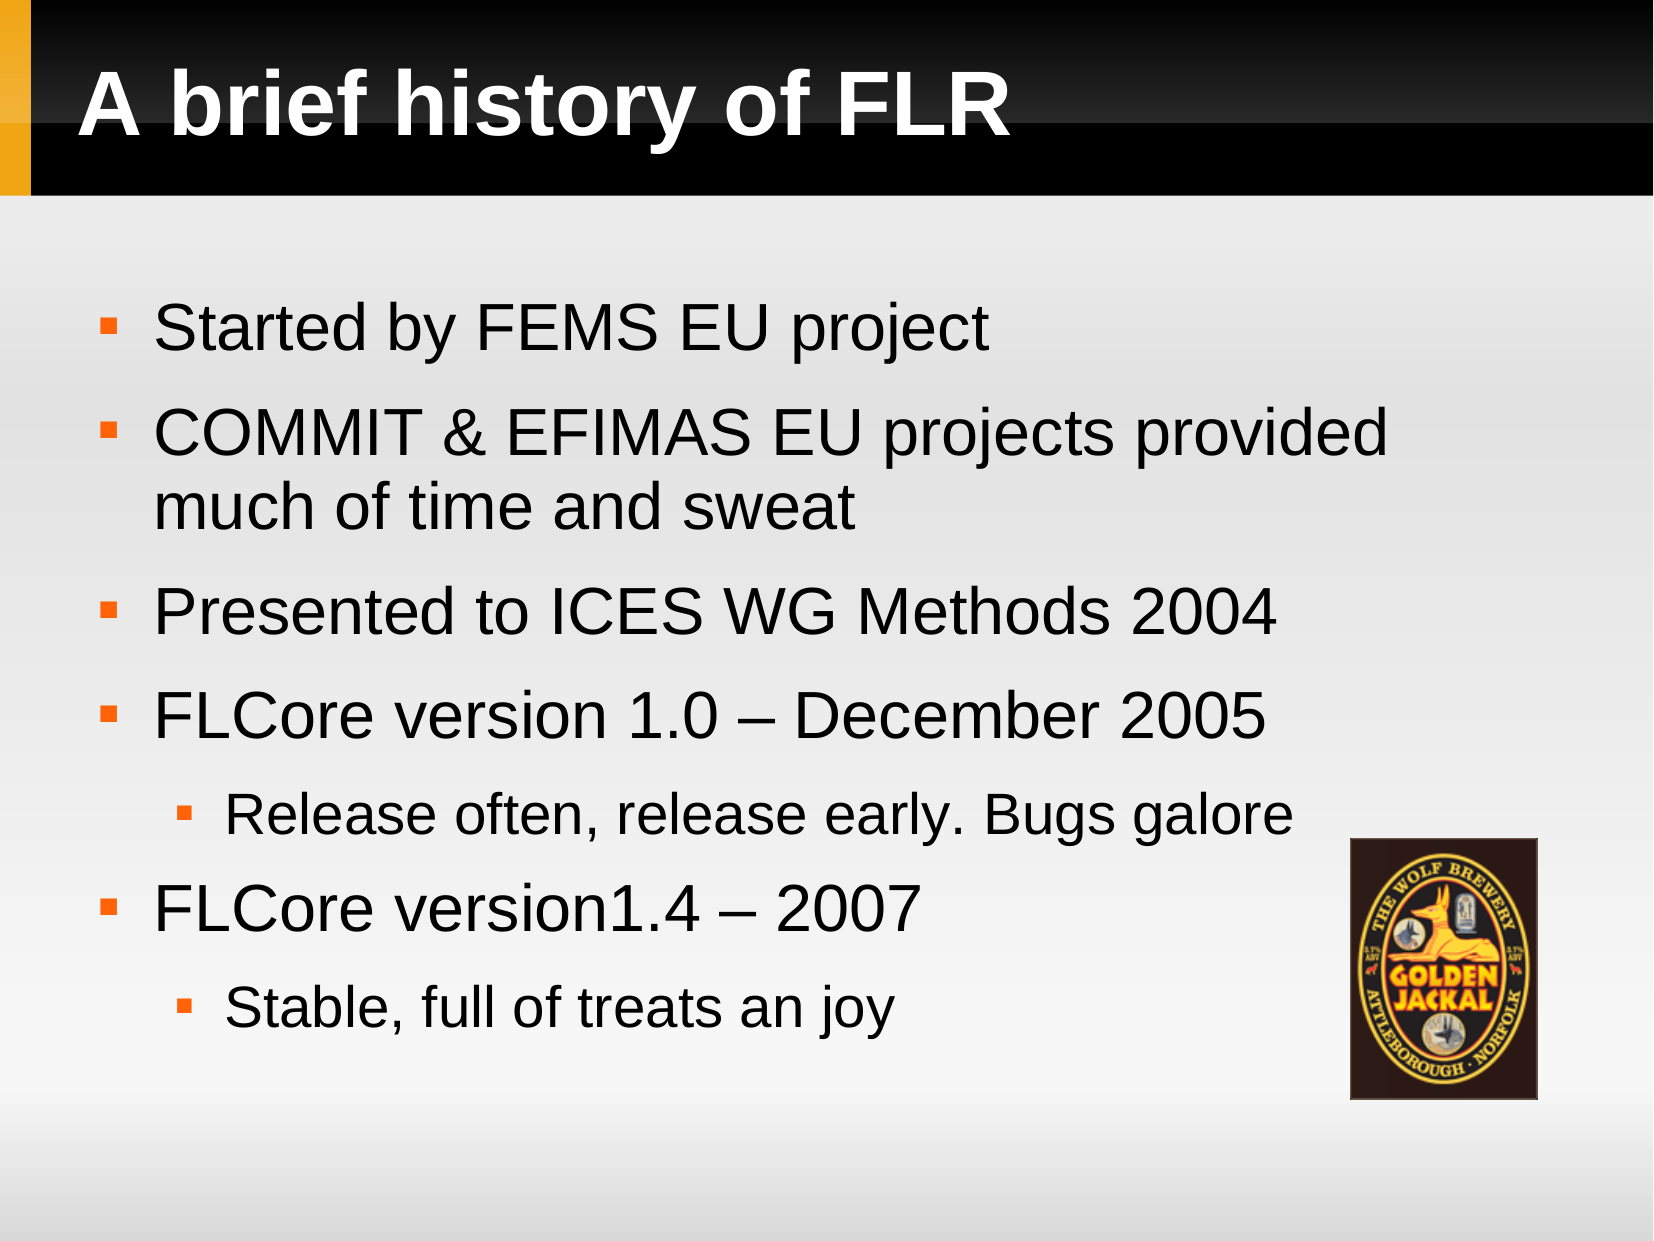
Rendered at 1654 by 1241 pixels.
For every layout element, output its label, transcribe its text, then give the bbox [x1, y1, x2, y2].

title A brief history of FLR [76, 7, 1565, 200]
picture [0, 0, 1654, 1241]
list Started by FEMS EU project COMMIT & EFIMAS EU projects provided much of time and sweat Presented to ICES WG Methods 2004 FLCore version 1.0 – December 2005 Release often, release early. Bugs galore FLCore version1.4 – 2007 Stable, full of treats an joy [82, 290, 1571, 1095]
